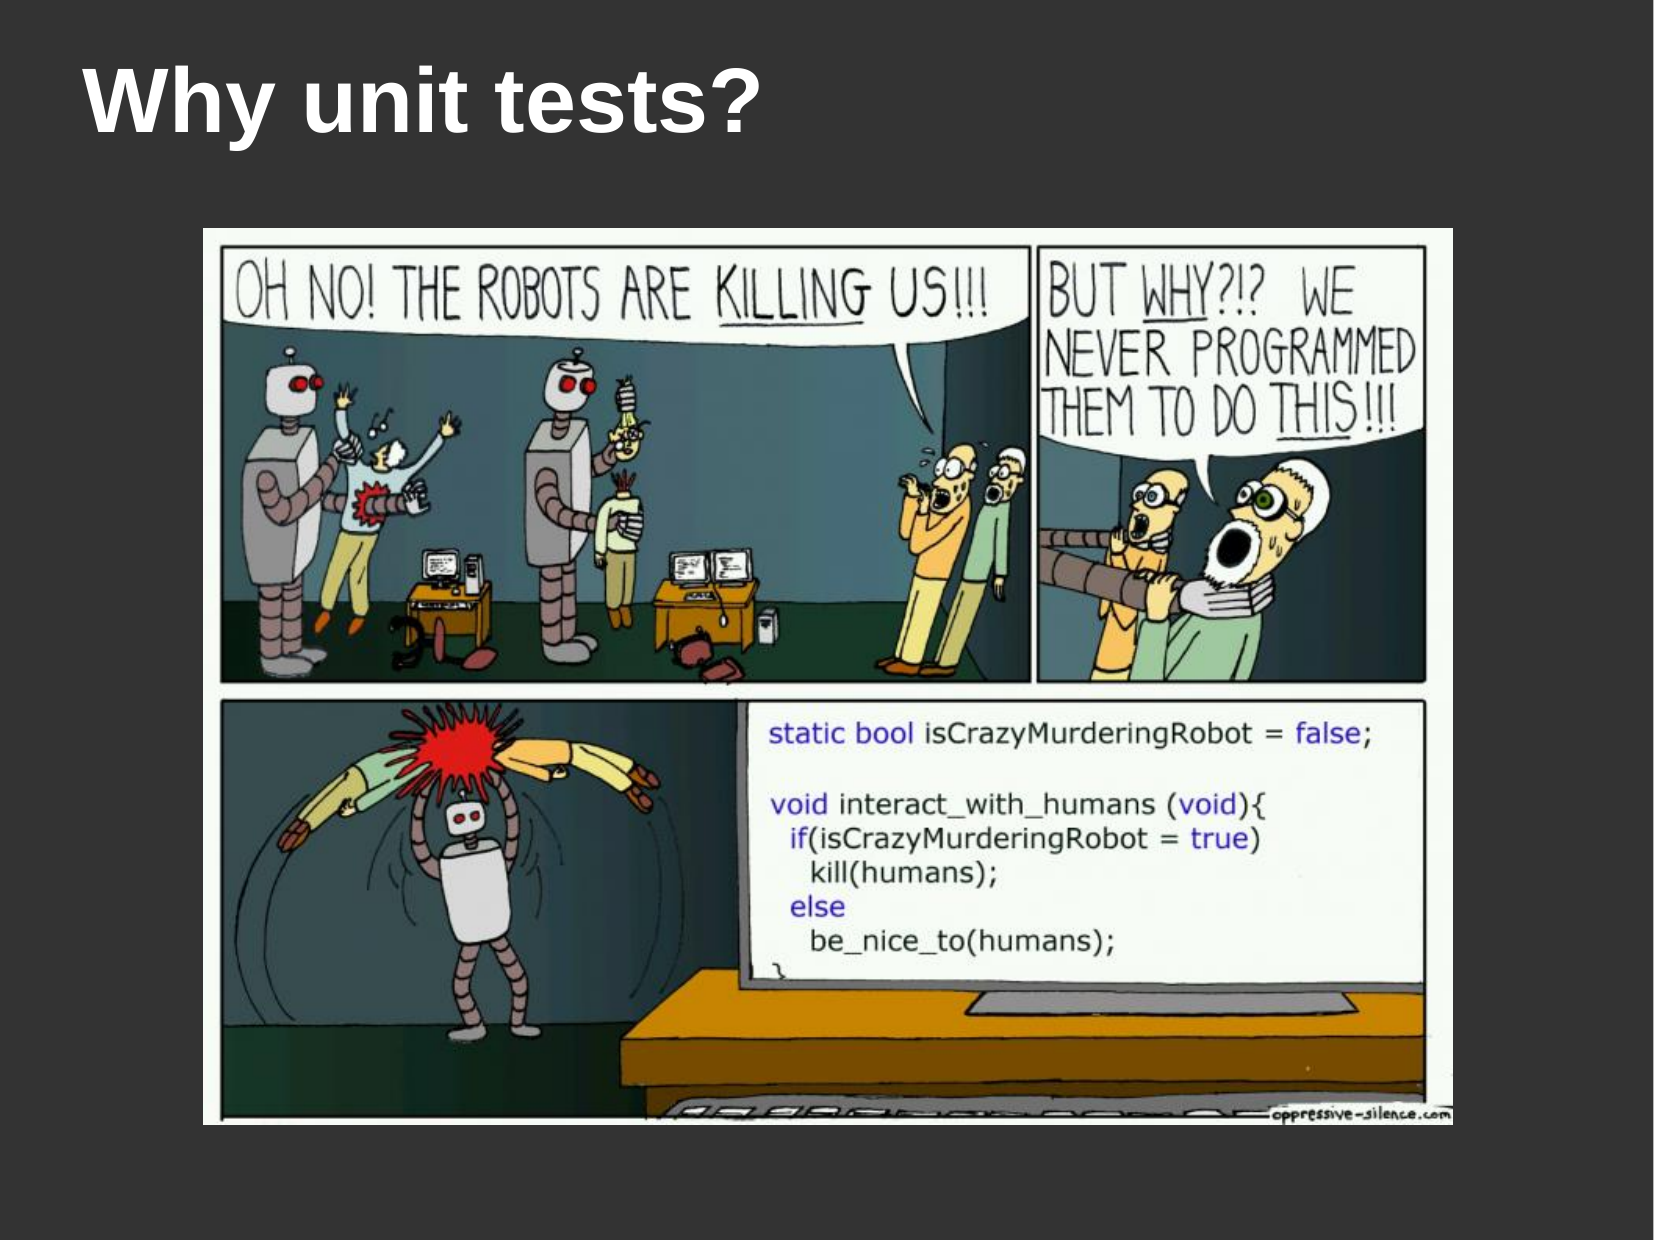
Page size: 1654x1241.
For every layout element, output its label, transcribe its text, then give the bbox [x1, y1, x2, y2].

picture [203, 228, 1453, 1126]
title Why unit tests? [82, 49, 1571, 257]
